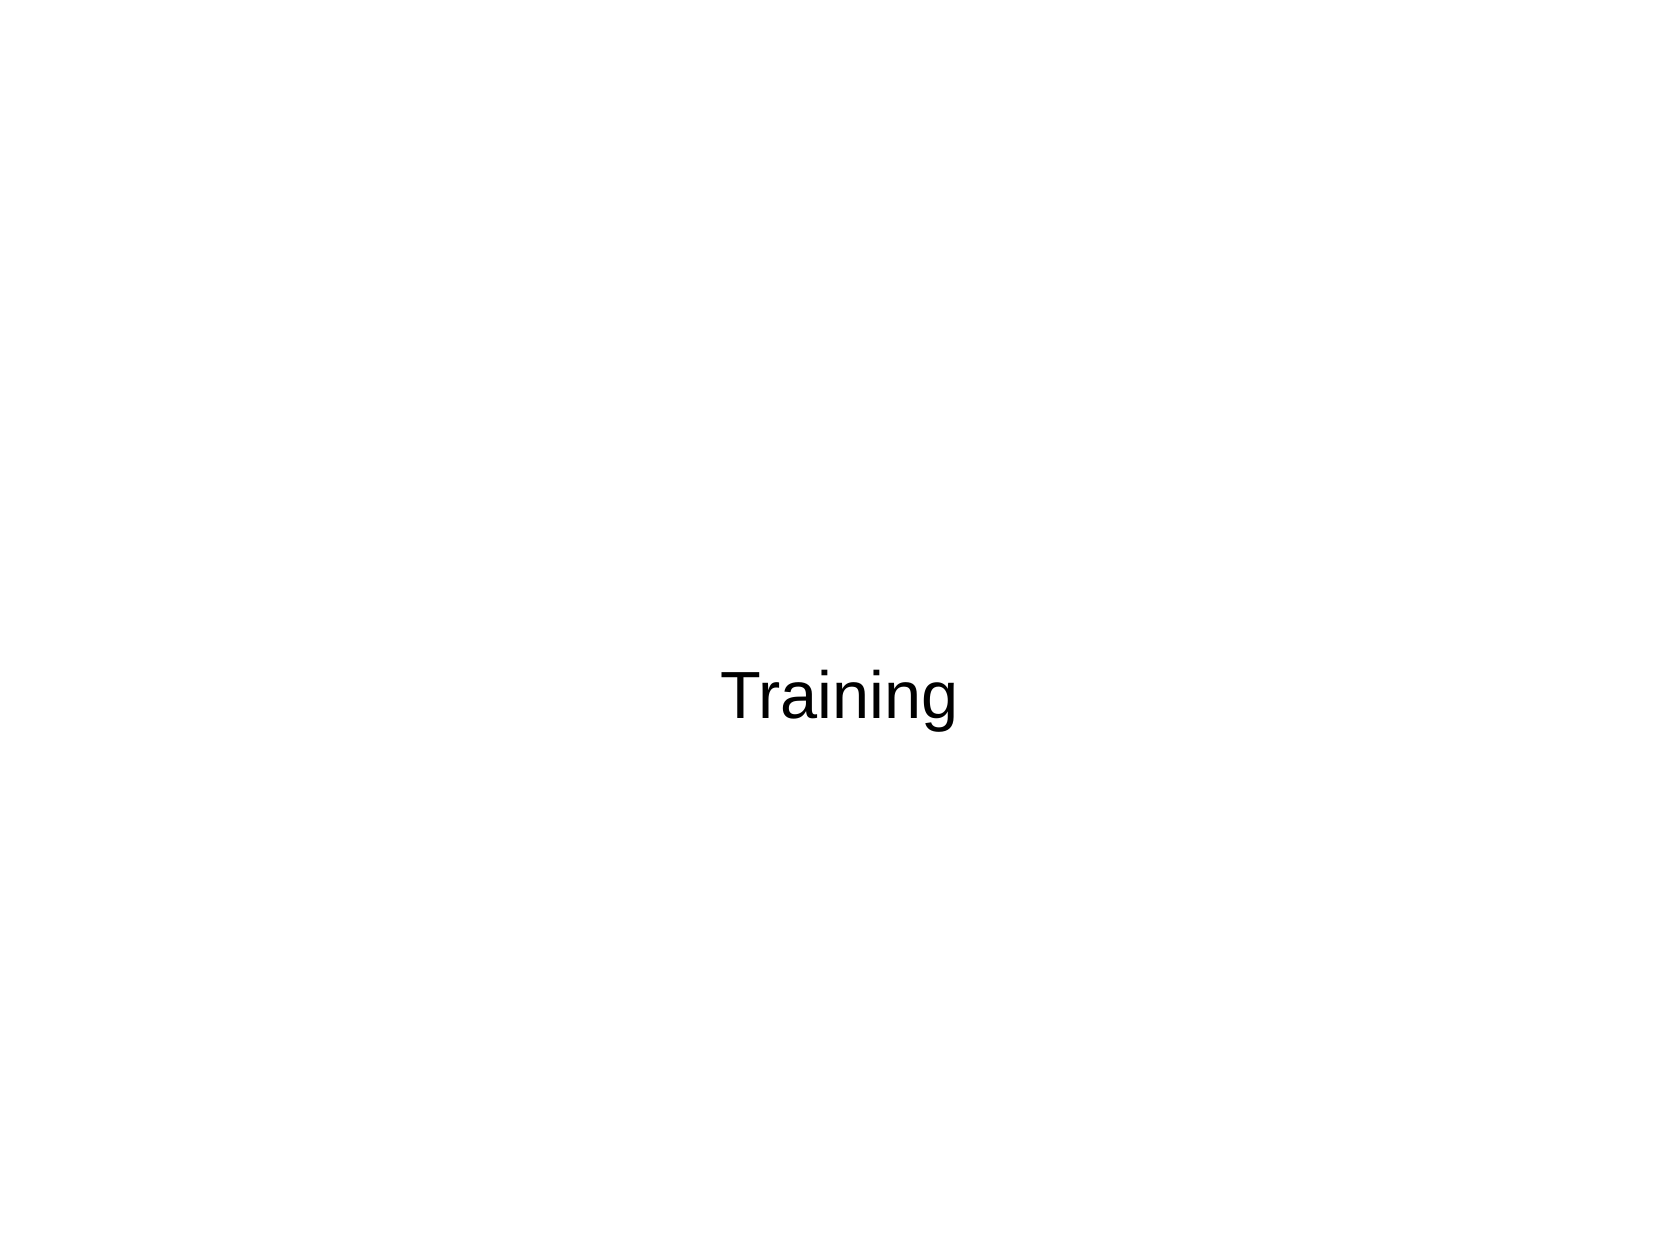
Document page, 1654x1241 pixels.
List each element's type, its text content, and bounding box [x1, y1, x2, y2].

subtitle Training [25, 226, 1654, 1166]
